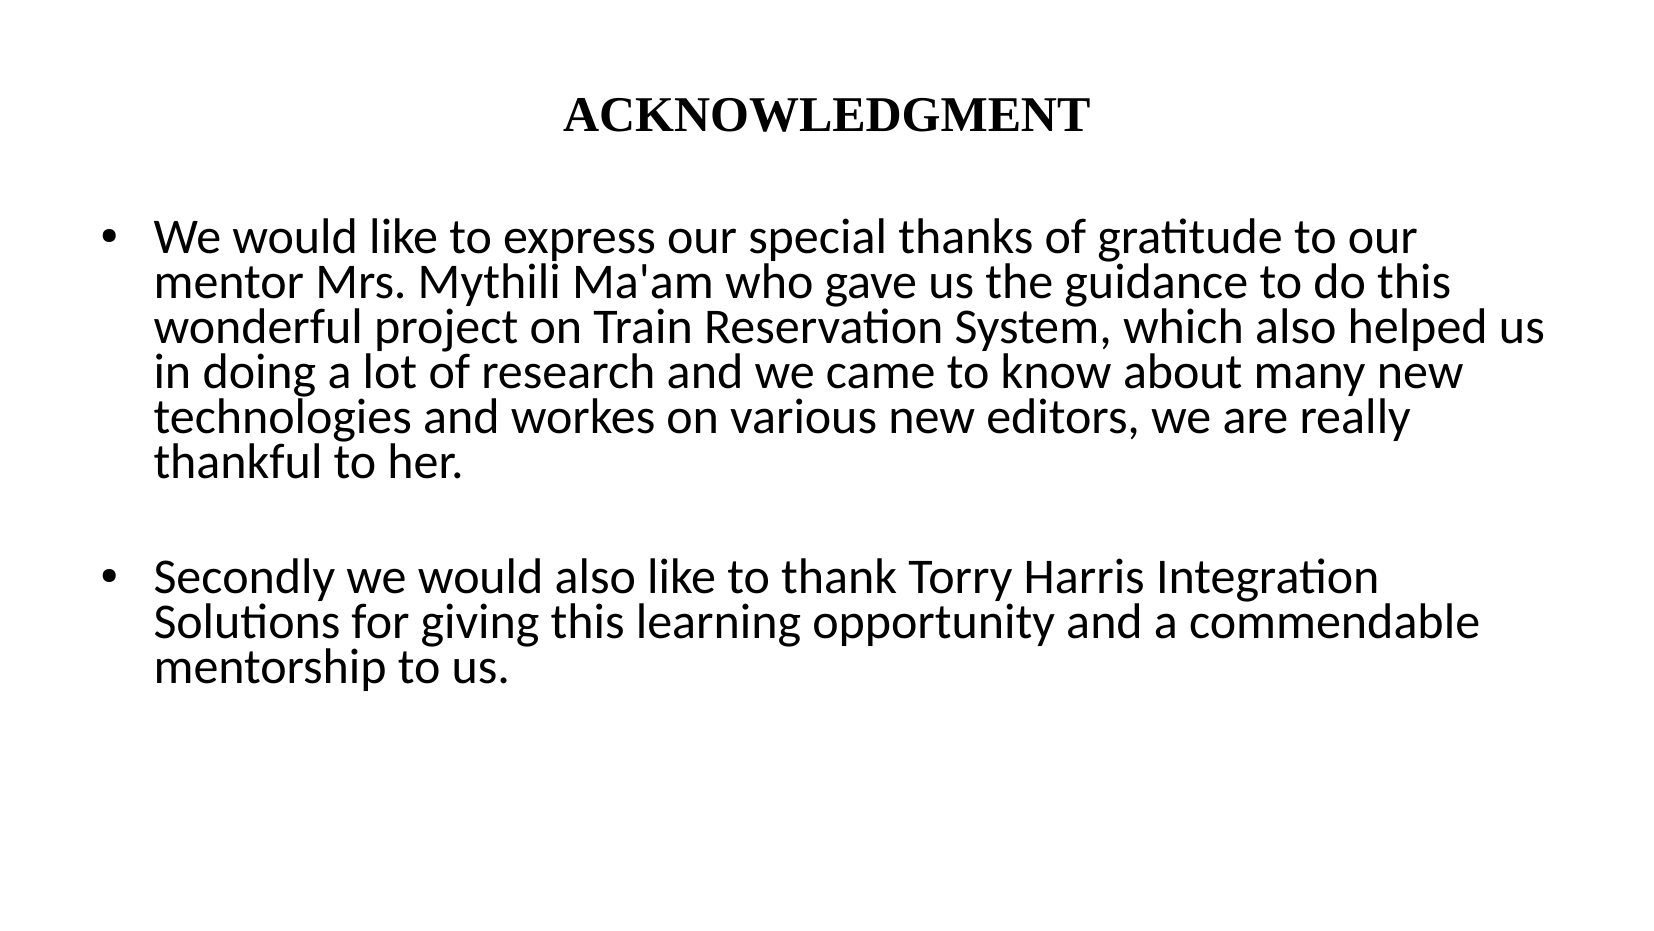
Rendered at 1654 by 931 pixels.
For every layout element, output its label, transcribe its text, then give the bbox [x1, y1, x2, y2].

list We would like to express our special thanks of gratitude to our mentor Mrs. Mythili Ma'am who gave us the guidance to do this wonderful project on Train Reservation System, which also helped us in doing a lot of research and we came to know about many new technologies and workes on various new editors, we are really thankful to her. Secondly we would also like to thank Torry Harris Integration Solutions for giving this learning opportunity and a commendable mentorship to us. [82, 217, 1571, 758]
title ACKNOWLEDGMENT [82, 37, 1571, 193]
